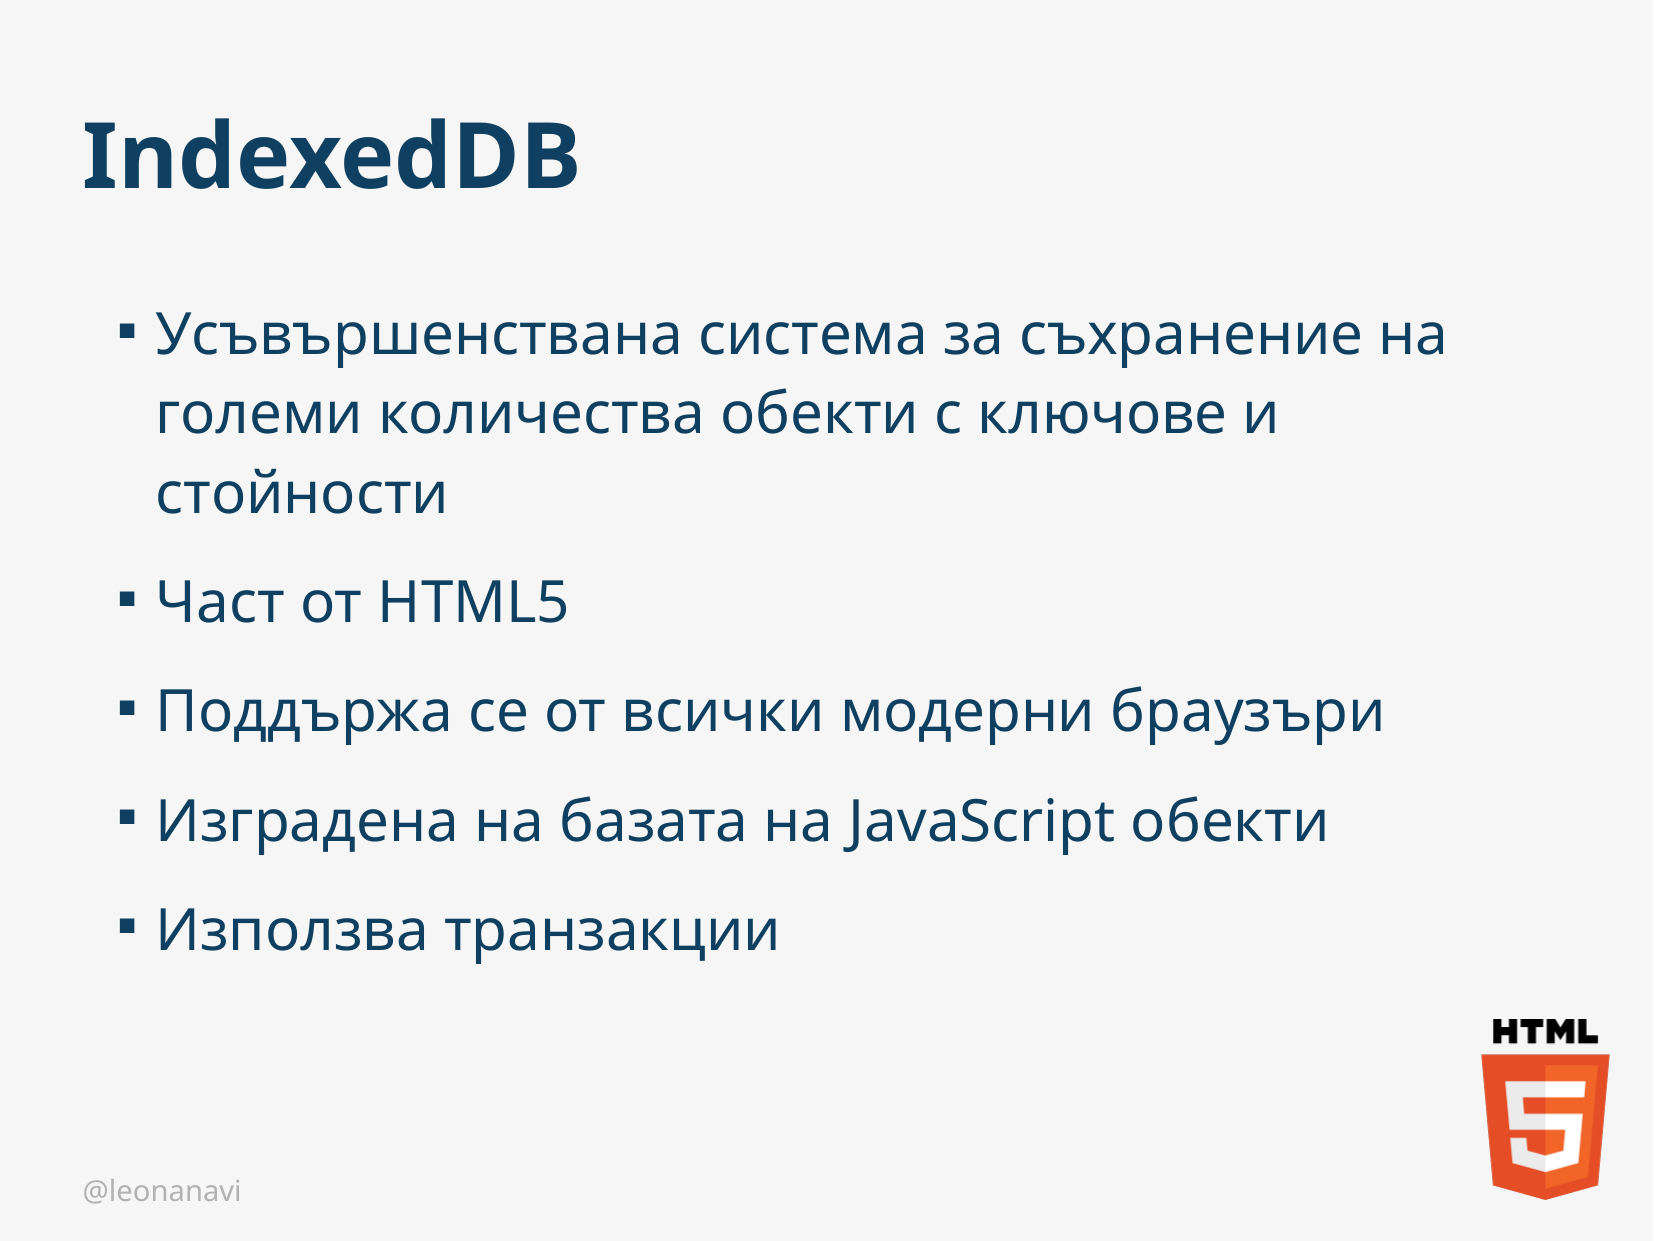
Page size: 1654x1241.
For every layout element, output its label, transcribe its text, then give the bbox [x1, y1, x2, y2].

title IndexedDB [82, 49, 1571, 257]
text_box Усъвършенствана система за съхранение на големи количества обекти с ключове и стойности Част от HTML5 Поддържа се от всички модерни браузъри Изградена на базата на JavaScript обекти Използва транзакции [105, 285, 1576, 901]
picture [1455, 1019, 1636, 1201]
